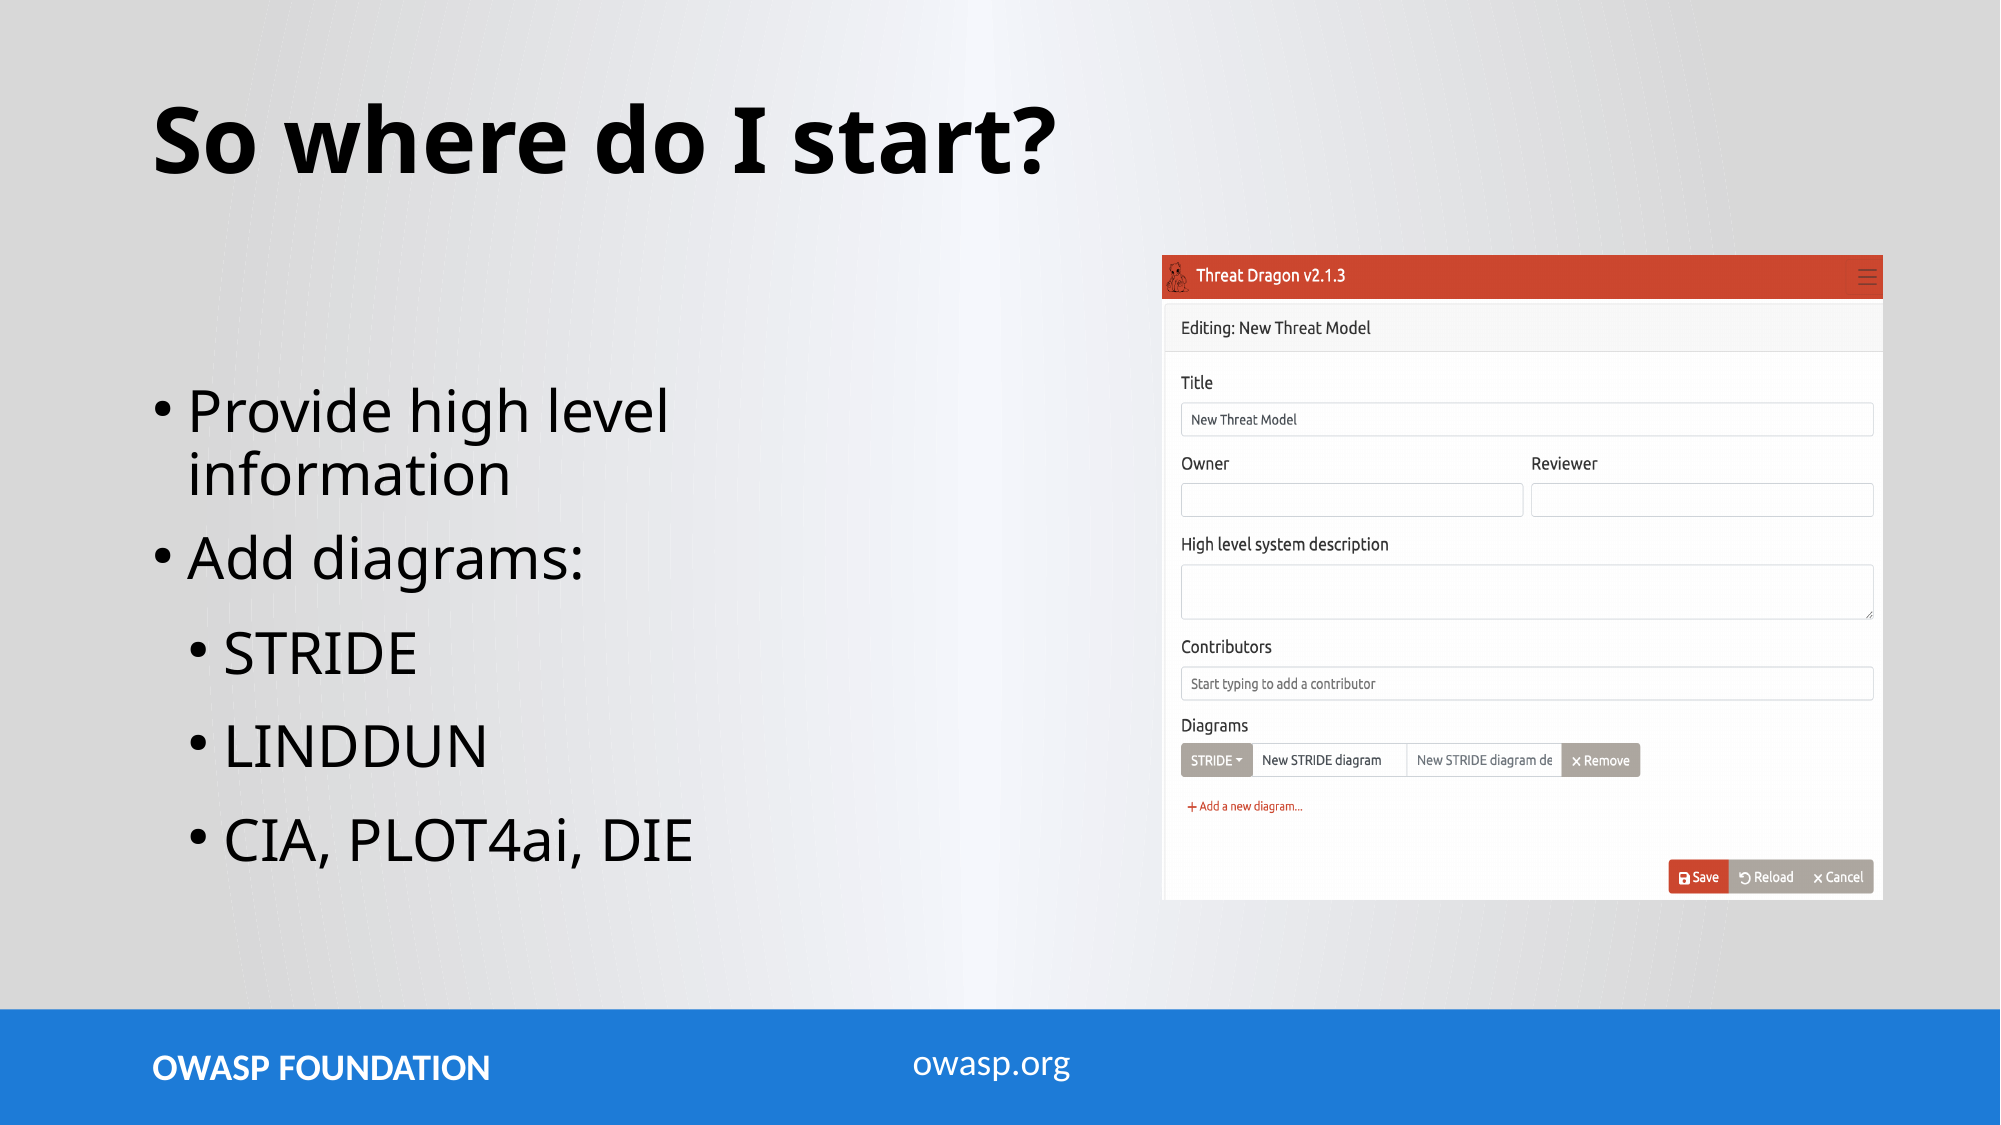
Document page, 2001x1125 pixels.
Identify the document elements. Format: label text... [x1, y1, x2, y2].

list Provide high level information Add diagrams: STRIDE LINDDUN CIA, PLOT4ai, DIE [137, 375, 1013, 1010]
title So where do I start? [137, 35, 1863, 253]
picture [1162, 255, 1883, 901]
